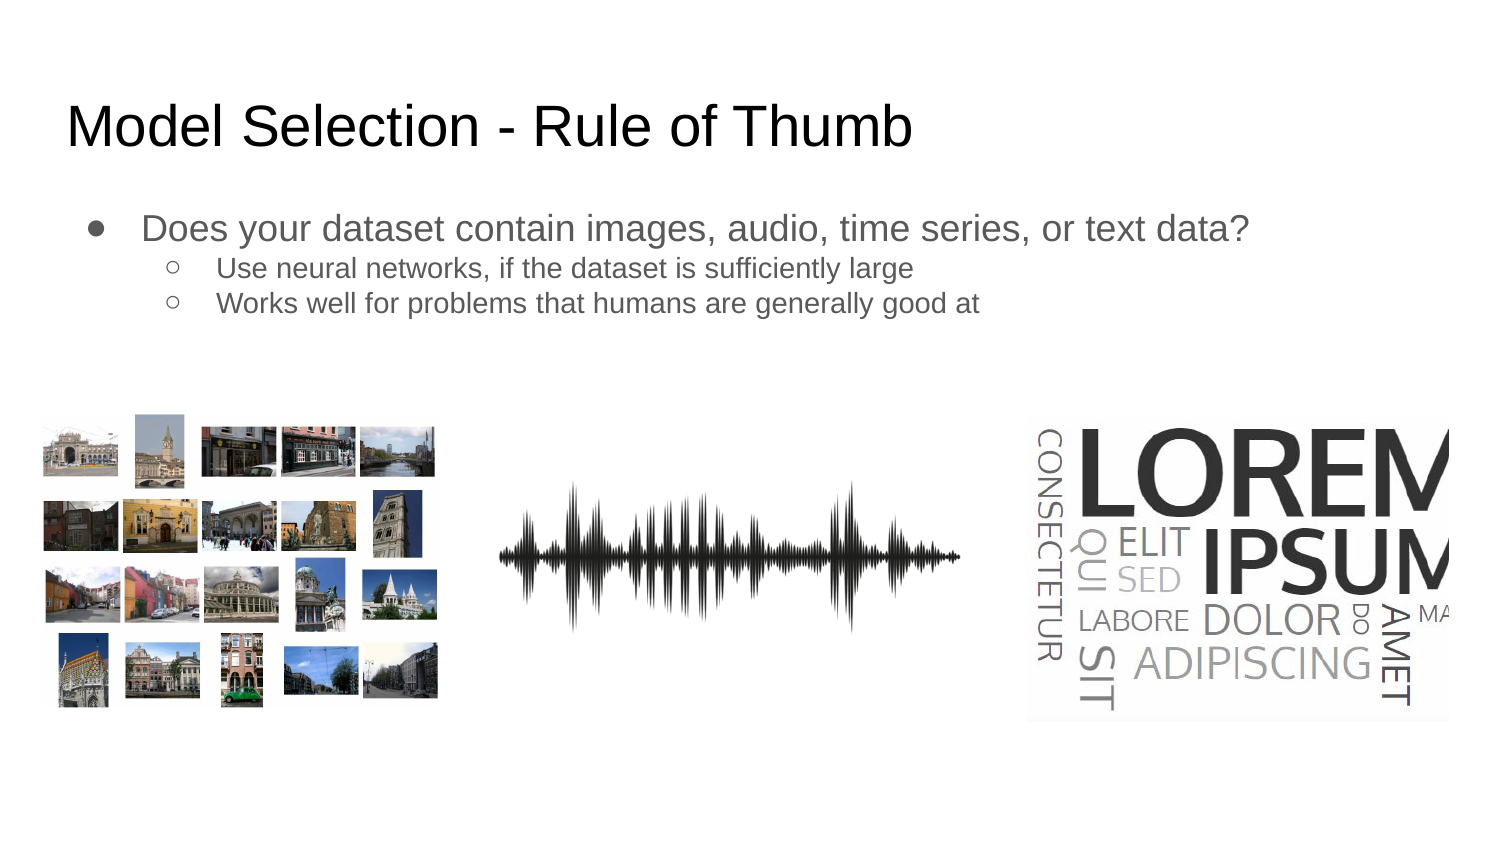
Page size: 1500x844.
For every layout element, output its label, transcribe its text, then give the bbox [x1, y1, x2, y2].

title Model Selection - Rule of Thumb [51, 72, 1449, 167]
picture [1026, 414, 1449, 722]
list Does your dataset contain images, audio, time series, or text data? Use neural networks, if the dataset is sufficiently large Works well for problems that humans are generally good at [51, 189, 1449, 750]
picture [42, 414, 439, 708]
picture [482, 461, 984, 661]
